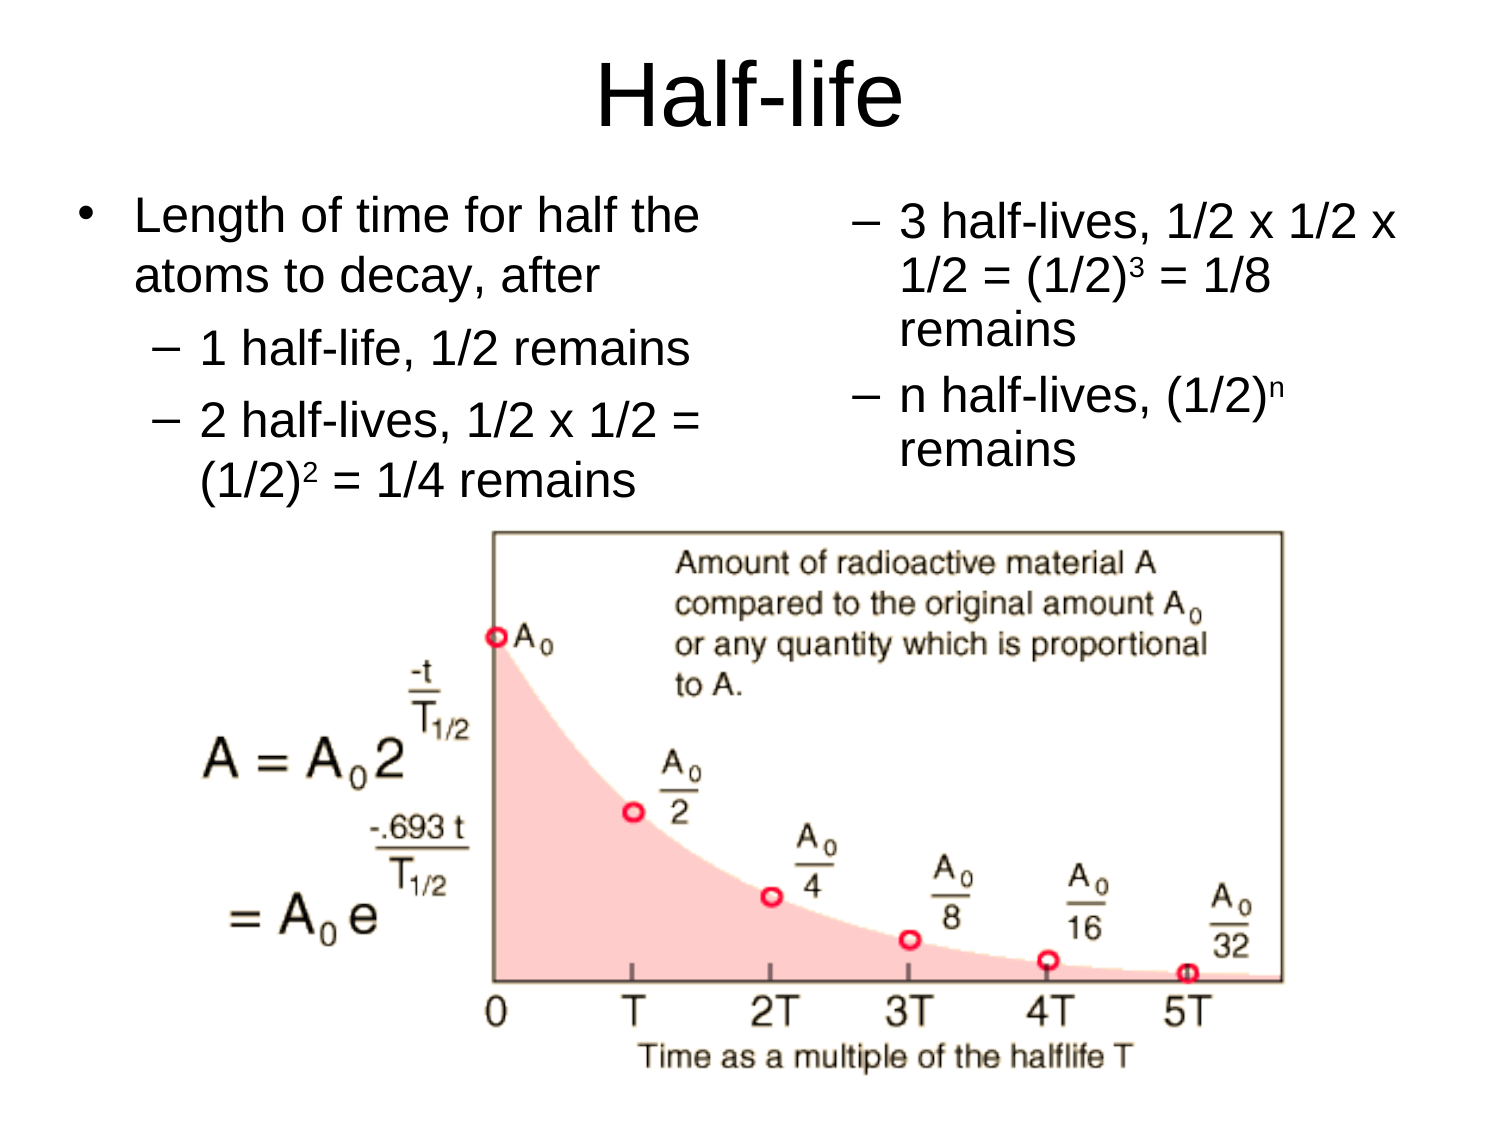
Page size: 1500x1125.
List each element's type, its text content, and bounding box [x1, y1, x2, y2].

title Half-life [75, 24, 1426, 155]
list Length of time for half the atoms to decay, after 1 half-life, 1/2 remains 2 half-lives, 1/2 x 1/2 = (1/2)2 = 1/4 remains [62, 174, 725, 550]
picture [187, 517, 1300, 1088]
text_box 3 half-lives, 1/2 x 1/2 x 1/2 = (1/2)3 = 1/8 remains n half-lives, (1/2)n remains [762, 187, 1426, 513]
